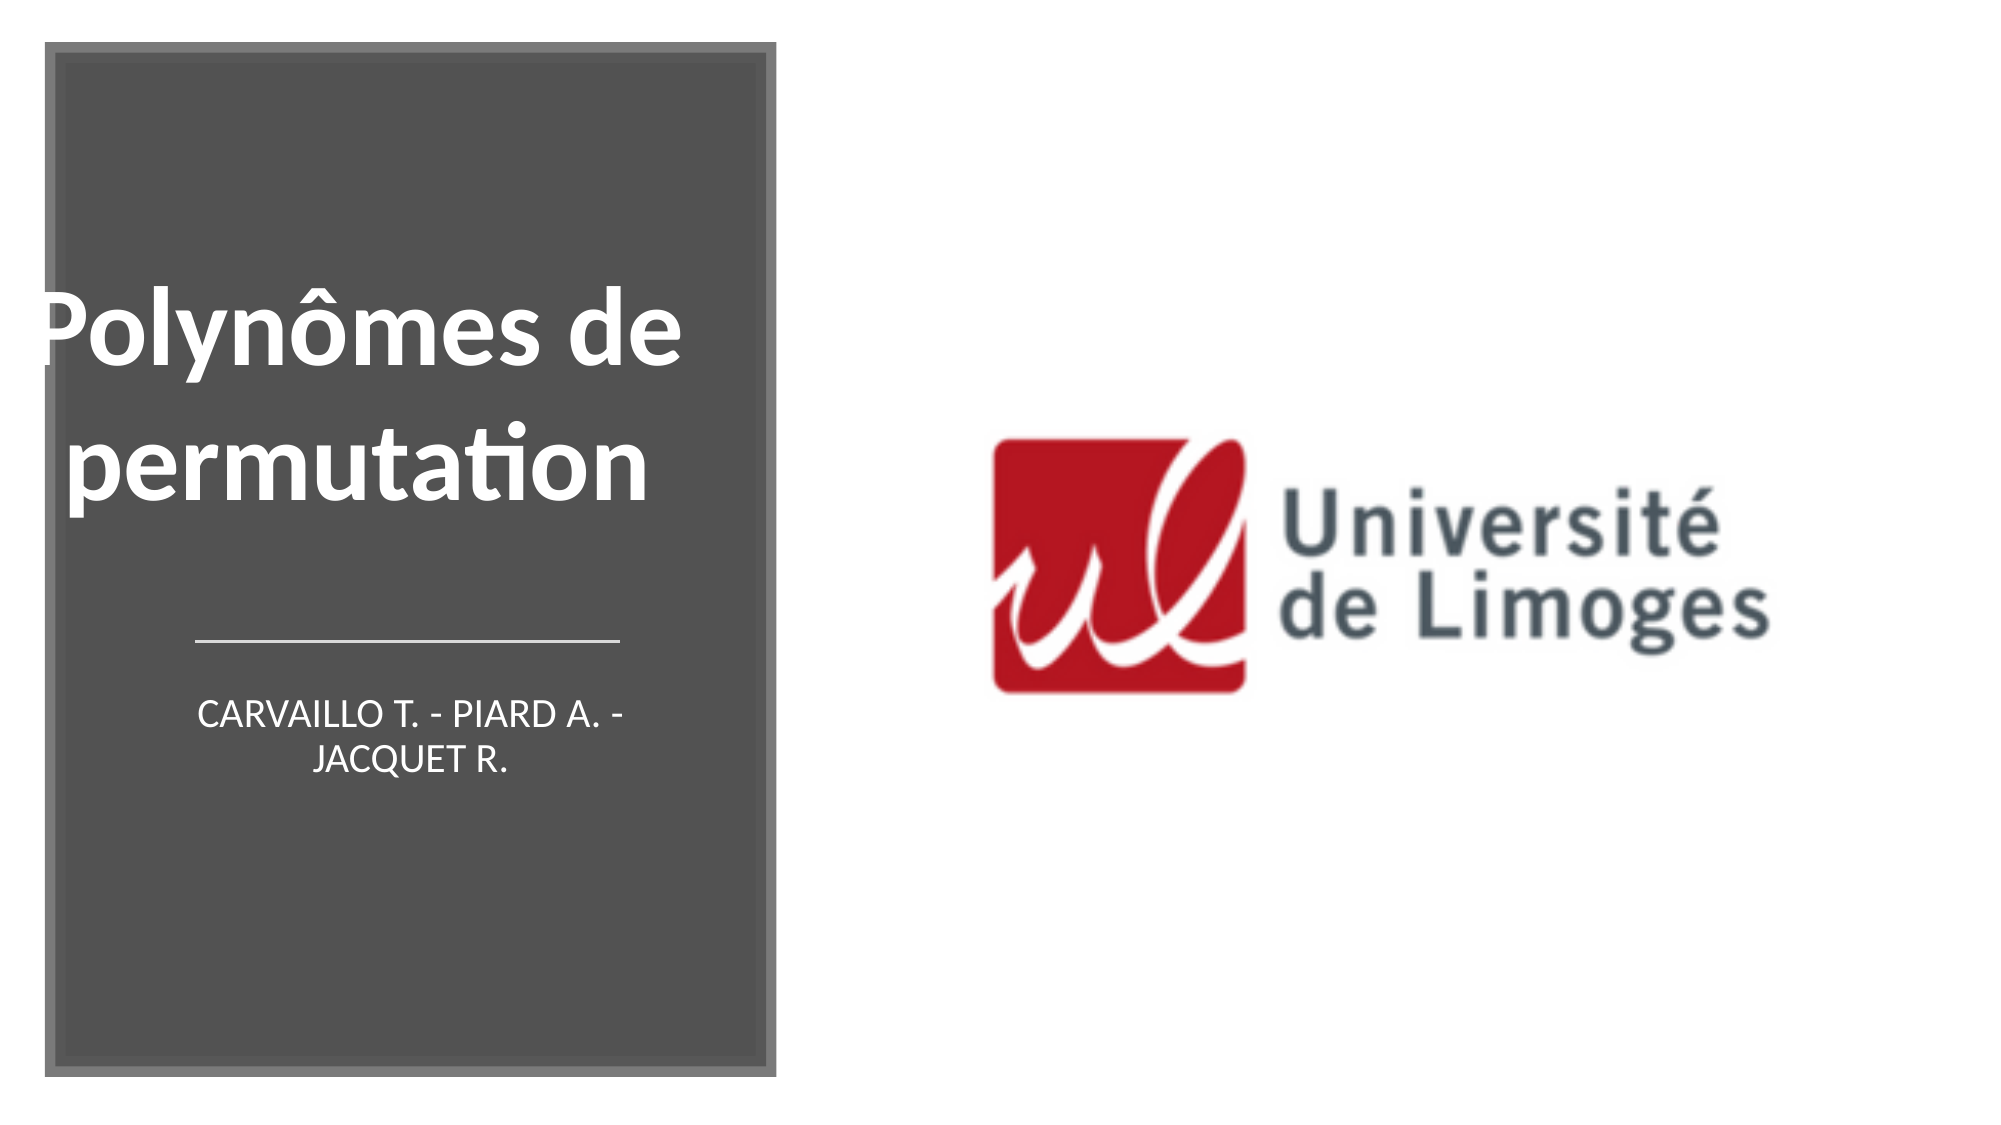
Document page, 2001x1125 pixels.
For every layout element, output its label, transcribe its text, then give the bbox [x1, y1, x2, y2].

text_box Polynômes de permutation [14, 245, 807, 592]
text_box [55, 592, 766, 1066]
text_box [55, 53, 766, 245]
list CARVAILLO T. - PIARD A. - JACQUET R. [110, 684, 711, 935]
picture [845, 179, 1921, 948]
